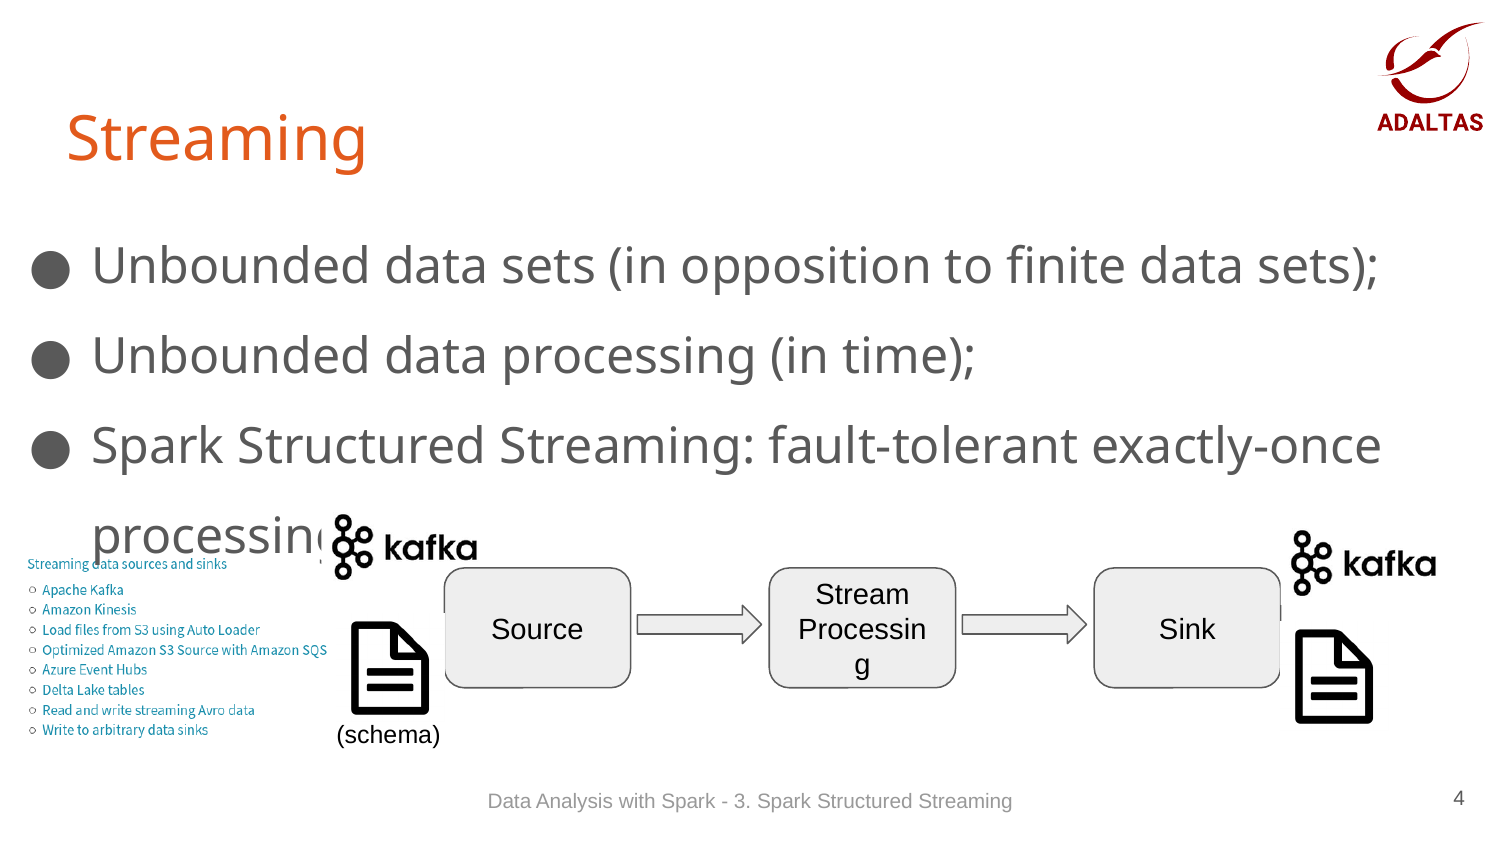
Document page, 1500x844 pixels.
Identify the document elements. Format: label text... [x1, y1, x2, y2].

text_box (schema) [321, 703, 598, 782]
slide_number <number> [1389, 764, 1480, 830]
text_box Stream Processing [769, 567, 956, 688]
title Streaming [51, 71, 1184, 166]
text_box Data Analysis with Spark - 3. Spark Structured Streaming [462, 773, 1038, 822]
text_box Source [444, 567, 631, 688]
picture [1280, 526, 1446, 605]
picture [1280, 621, 1389, 731]
picture [24, 613, 445, 746]
text_box [637, 605, 762, 644]
text_box [962, 605, 1087, 644]
list Unbounded data sets (in opposition to finite data sets); Unbounded data processing (in time); Spark Structured Streaming: fault-tolerant exactly-once processing [1, 189, 1500, 624]
text_box Sink [1094, 567, 1281, 688]
picture [321, 510, 487, 590]
